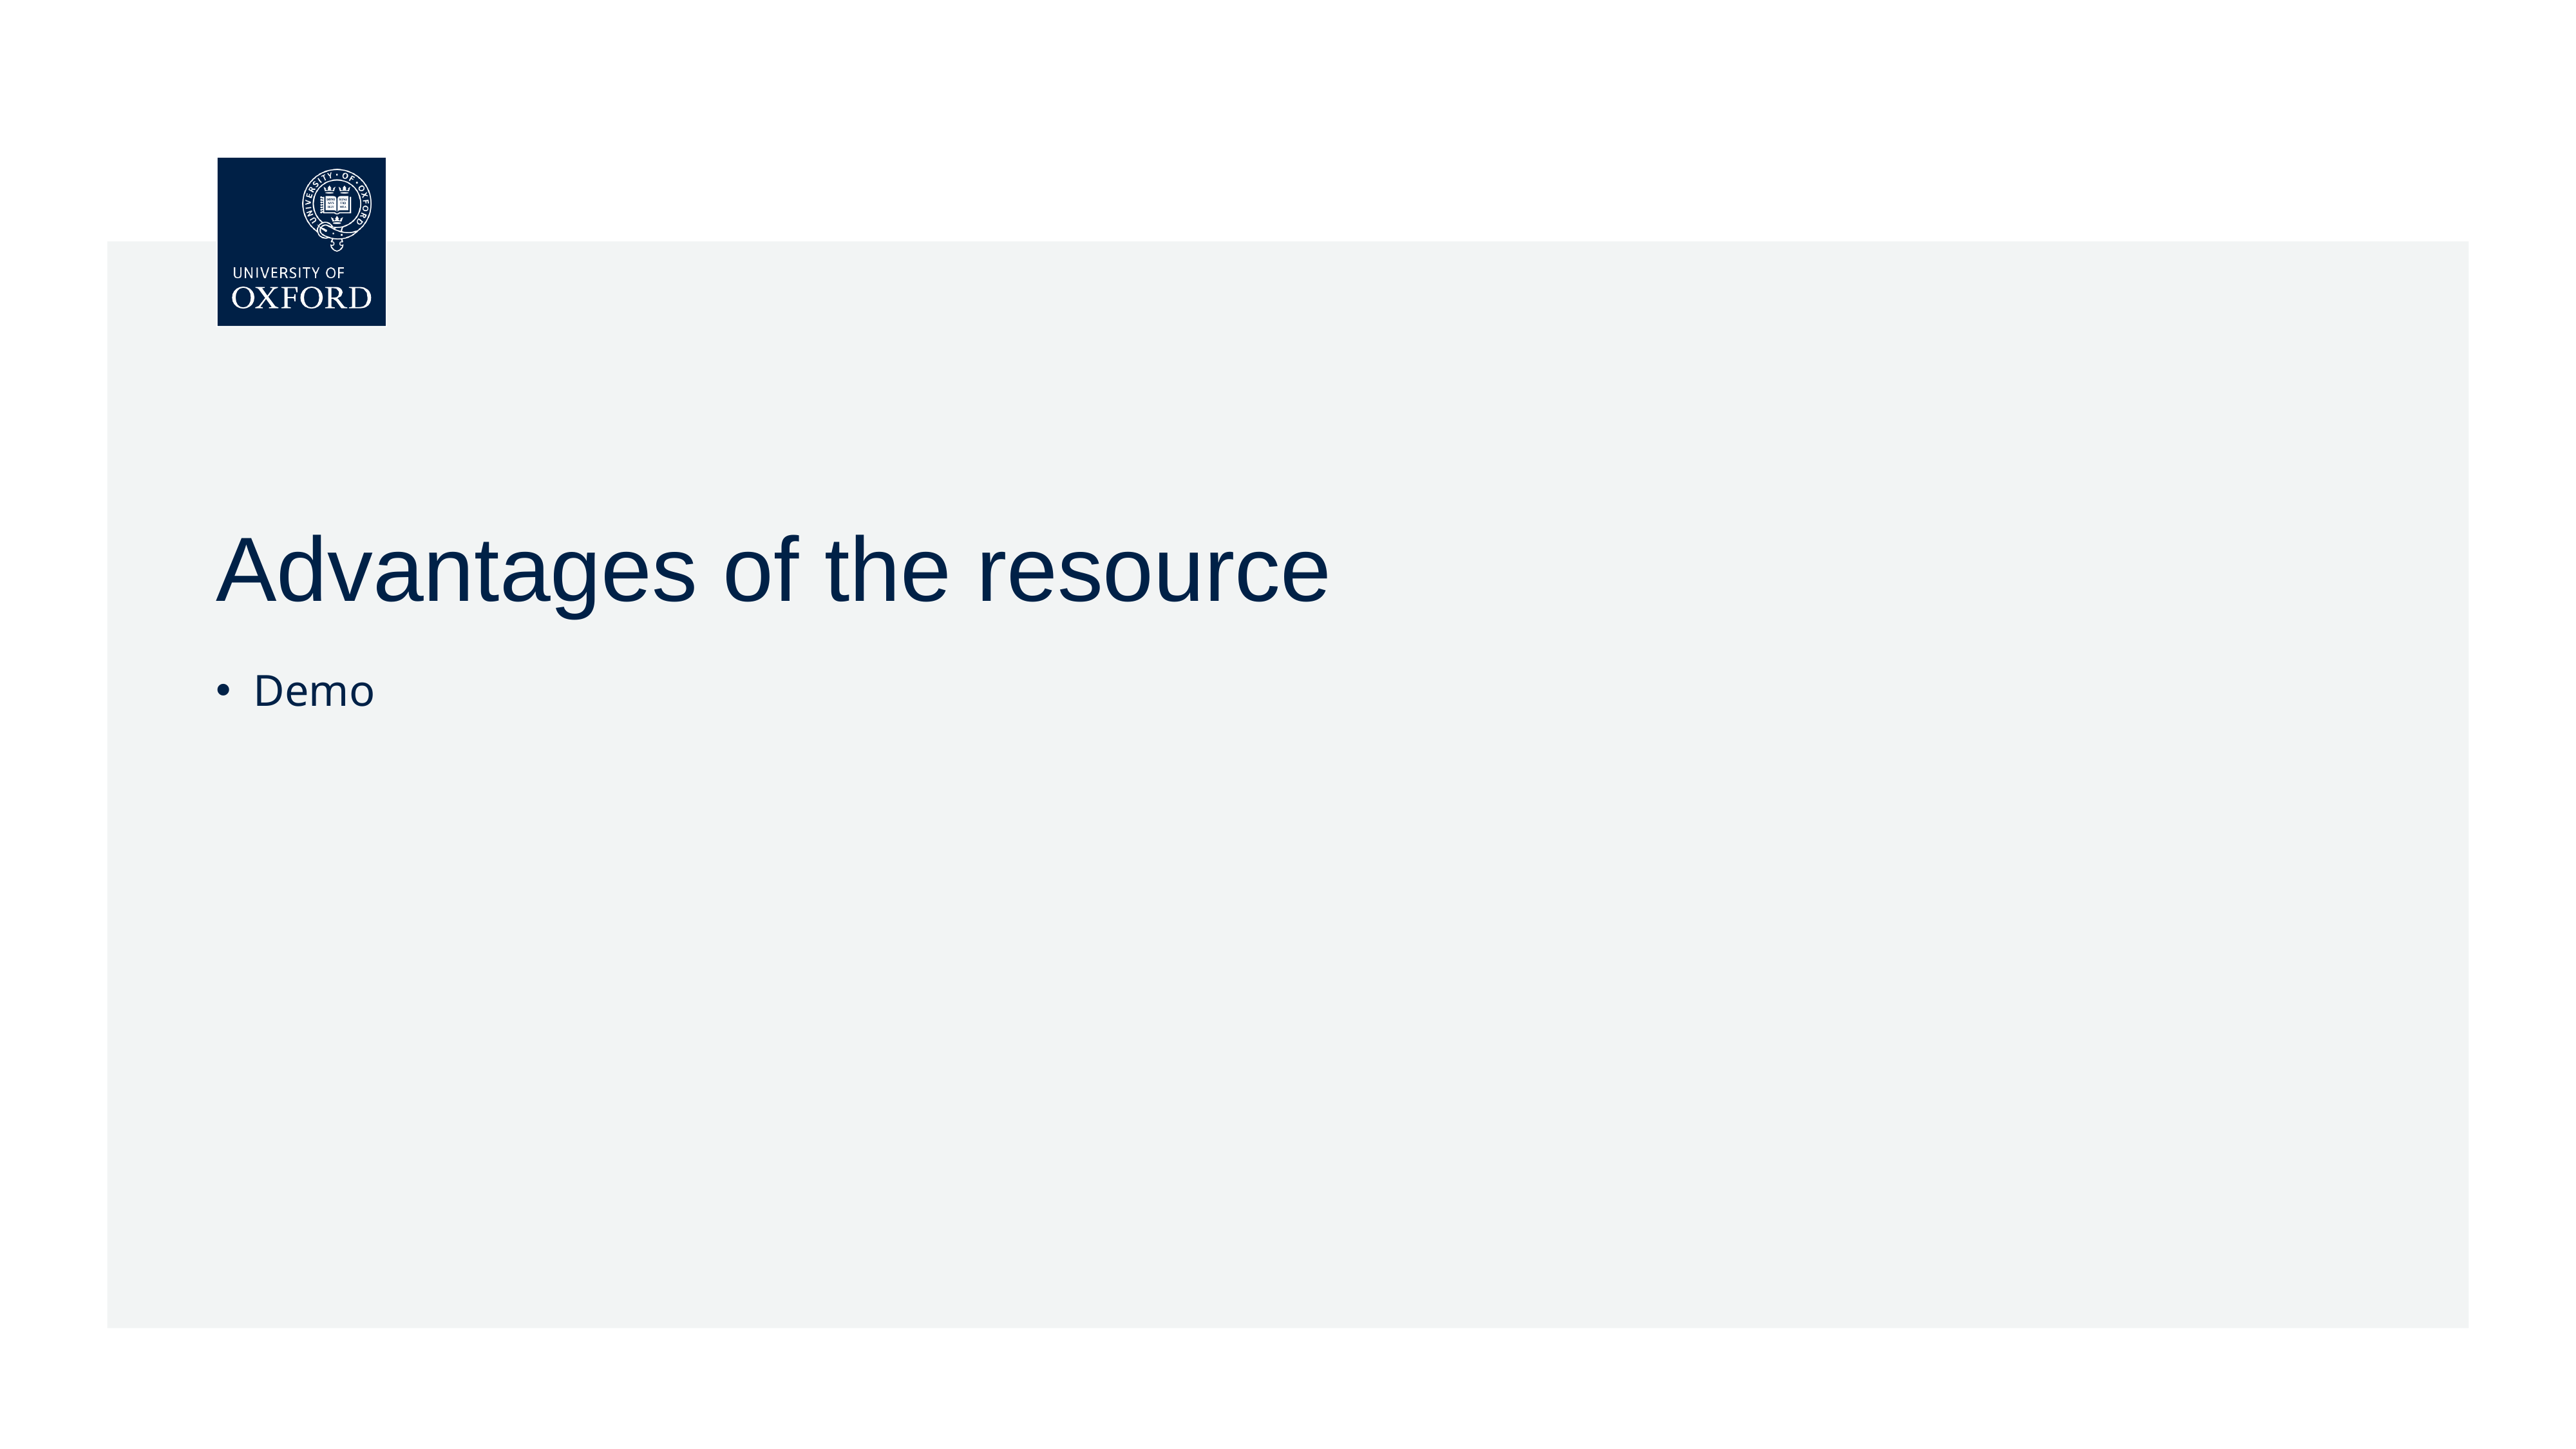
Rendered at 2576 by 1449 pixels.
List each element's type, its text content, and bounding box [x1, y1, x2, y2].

picture [302, 169, 372, 252]
picture [234, 267, 242, 278]
picture [289, 267, 296, 278]
picture [338, 267, 344, 278]
picture [303, 267, 319, 278]
picture [326, 267, 336, 278]
picture [280, 267, 288, 278]
picture [245, 267, 252, 278]
list Demo [216, 663, 1977, 1251]
title Advantages of the resource [216, 370, 1977, 620]
picture [260, 267, 269, 278]
